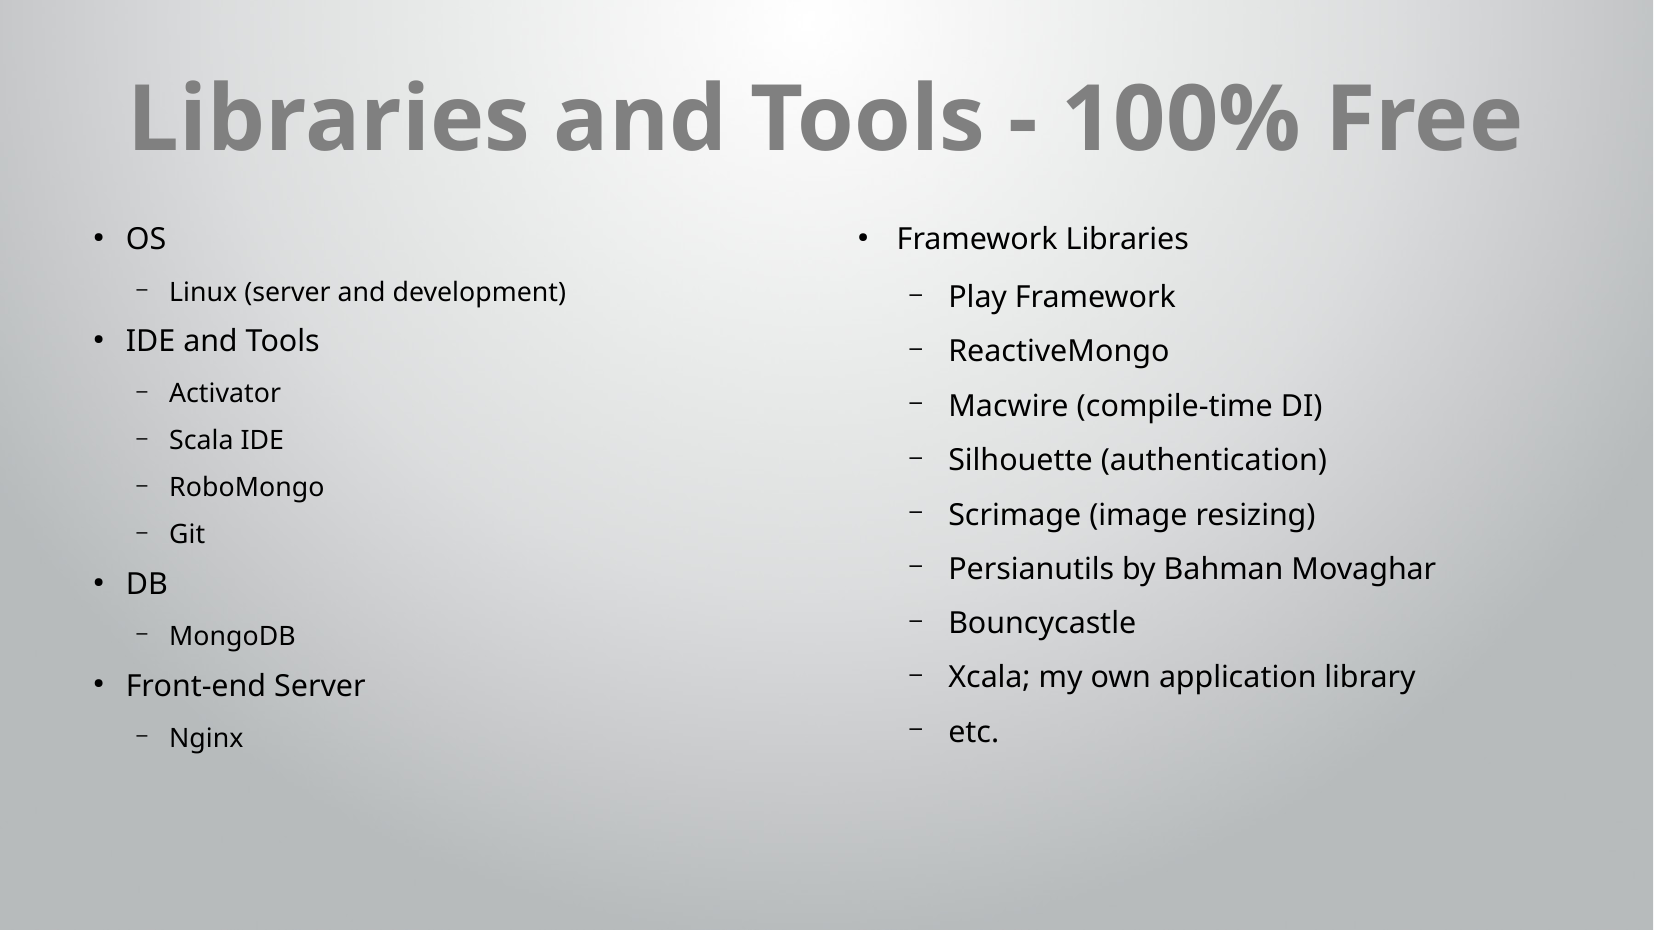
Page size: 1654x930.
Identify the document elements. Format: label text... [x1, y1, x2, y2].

title Libraries and Tools - 100% Free [82, 36, 1571, 193]
picture [0, 0, 1654, 930]
list Framework Libraries Play Framework ReactiveMongo Macwire (compile-time DI) Silhouette (authentication) Scrimage (image resizing) Persianutils by Bahman Movaghar Bouncycastle Xcala; my own application library etc. [844, 217, 1571, 757]
list OS Linux (server and development) IDE and Tools Activator Scala IDE RoboMongo Git DB MongoDB Front-end Server Nginx [82, 217, 809, 757]
